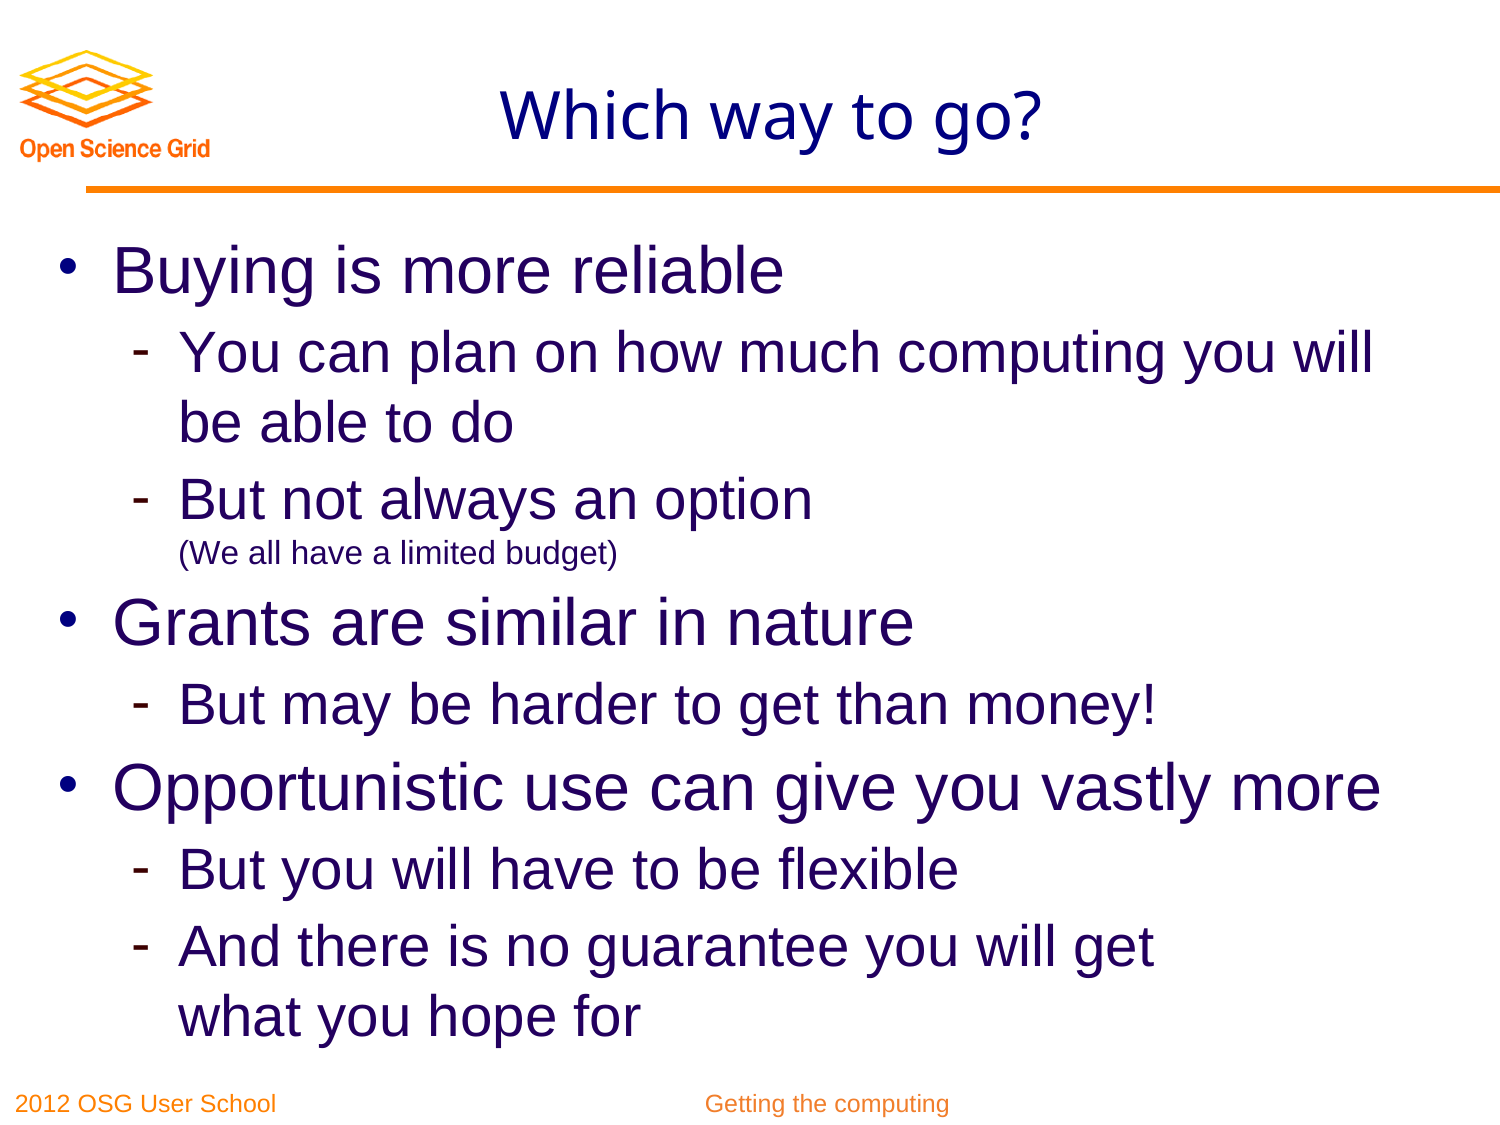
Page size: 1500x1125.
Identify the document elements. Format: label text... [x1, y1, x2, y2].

list Buying is more reliable You can plan on how much computing you will be able to do But not always an option (We all have a limited budget) Grants are similar in nature But may be harder to get than money! Opportunistic use can give you vastly more But you will have to be flexible And there is no guarantee you will get what you hope for [41, 218, 1471, 1064]
picture [0, 27, 201, 179]
title Which way to go? [201, 11, 1342, 215]
